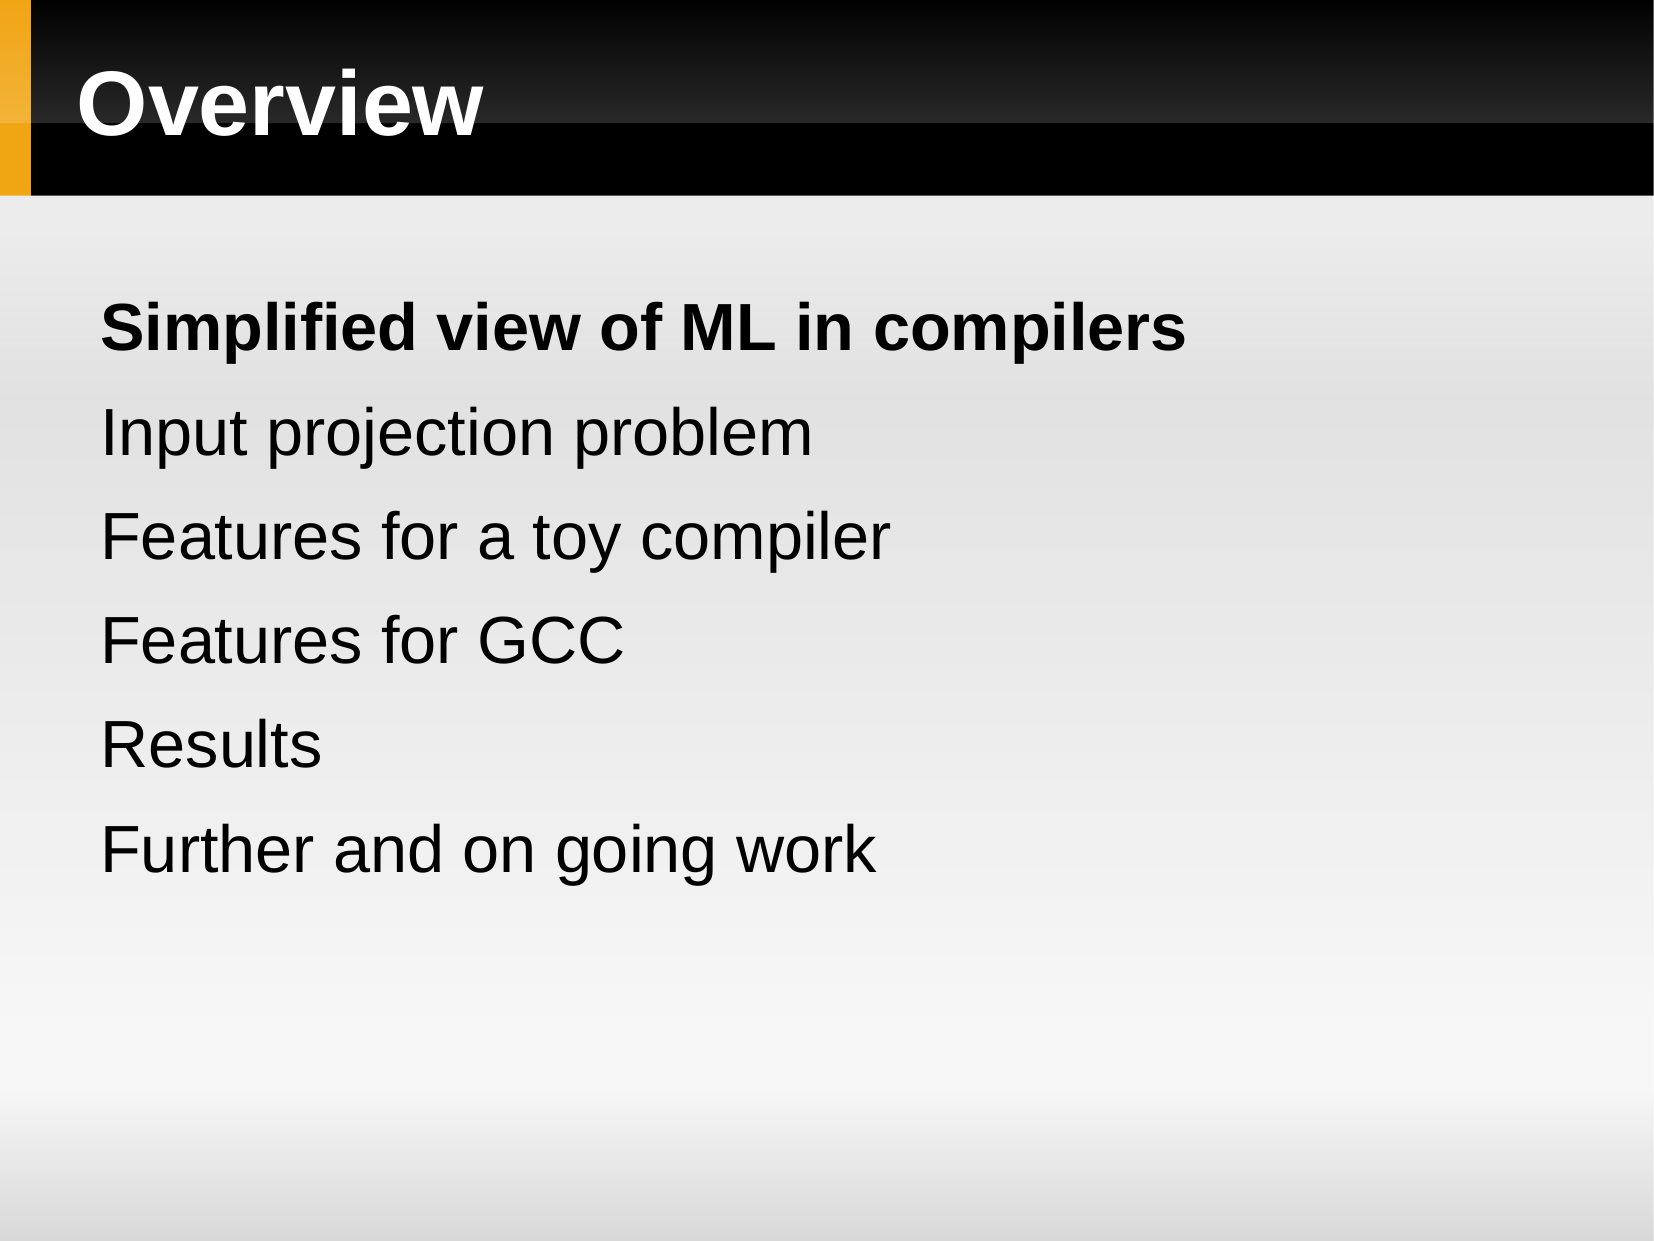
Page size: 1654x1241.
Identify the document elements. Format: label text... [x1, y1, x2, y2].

title Overview [76, 0, 1565, 208]
list Simplified view of ML in compilers Input projection problem Features for a toy compiler Features for GCC Results Further and on going work [82, 290, 1571, 1109]
picture [0, 0, 1654, 1241]
